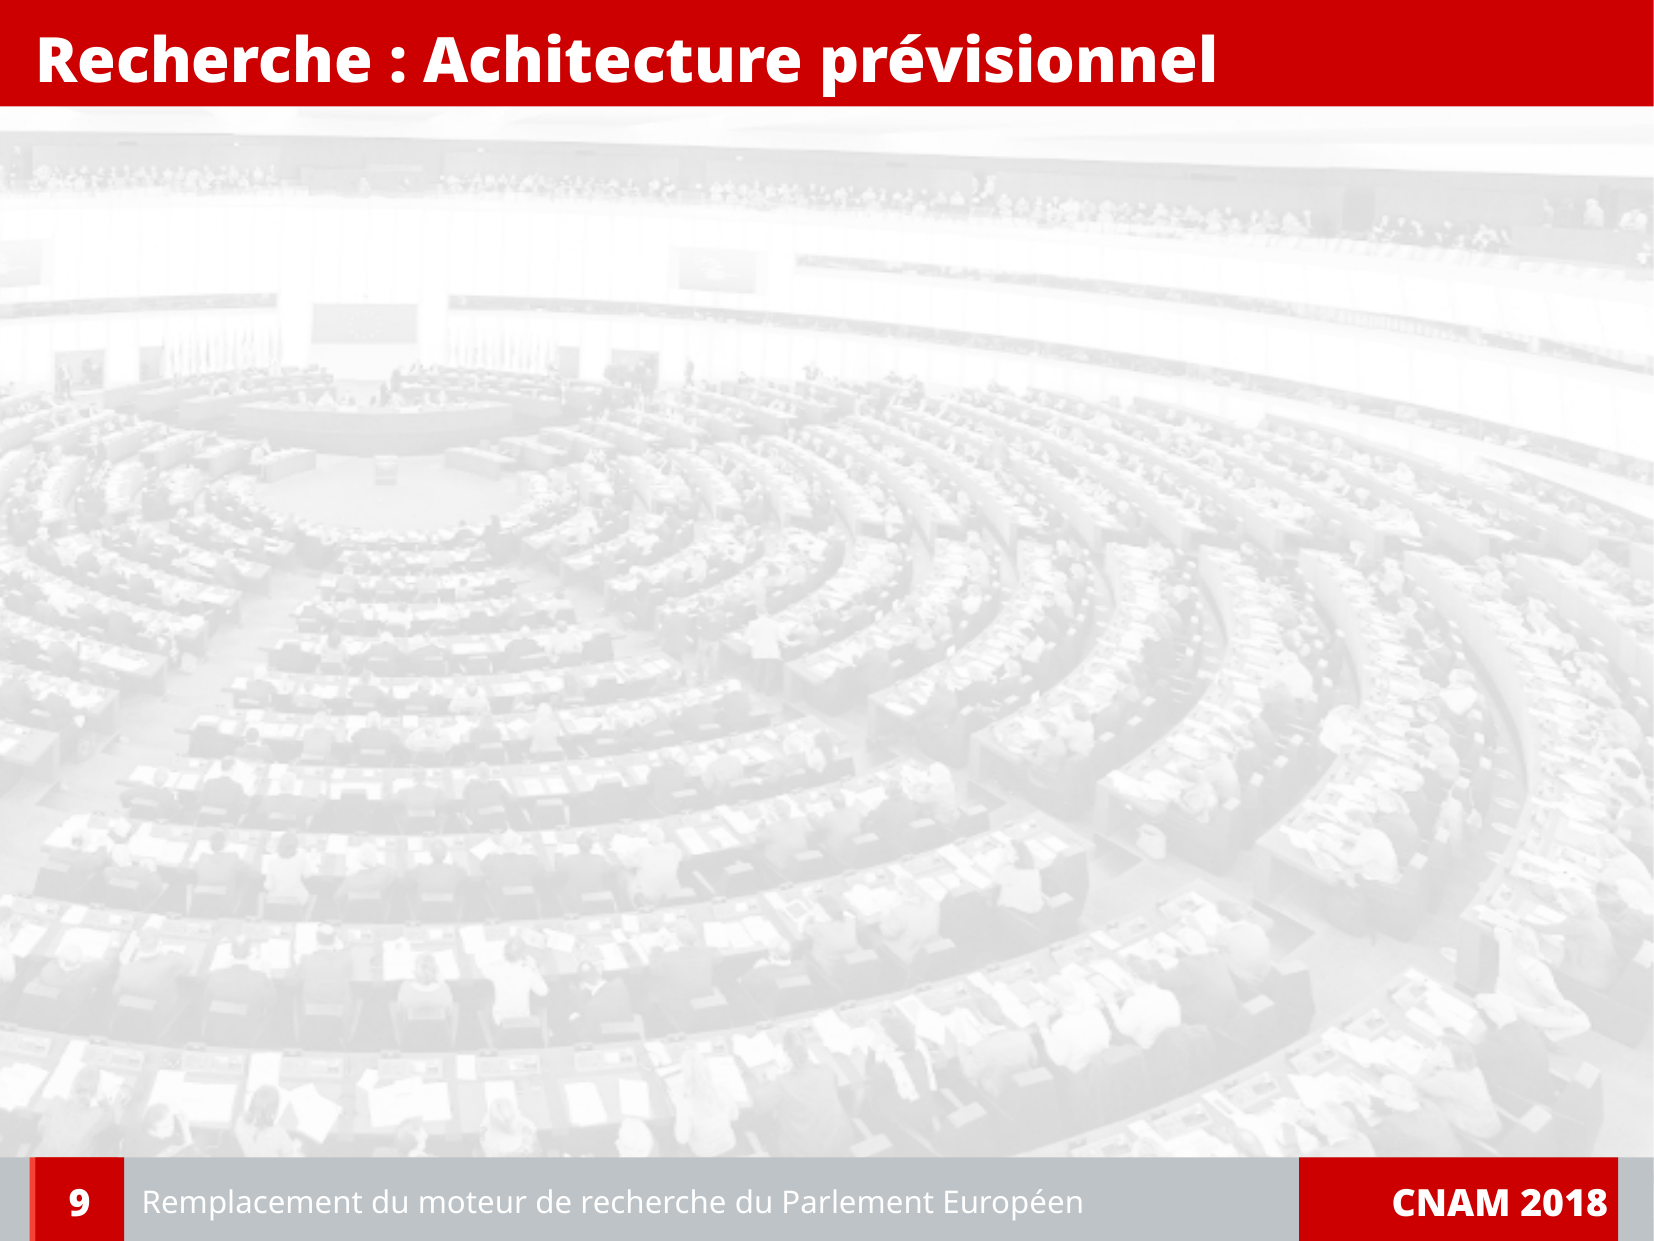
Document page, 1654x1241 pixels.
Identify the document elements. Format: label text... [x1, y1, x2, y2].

title Recherche : Achitecture prévisionnel [35, 0, 1571, 101]
picture [0, 107, 1654, 1157]
